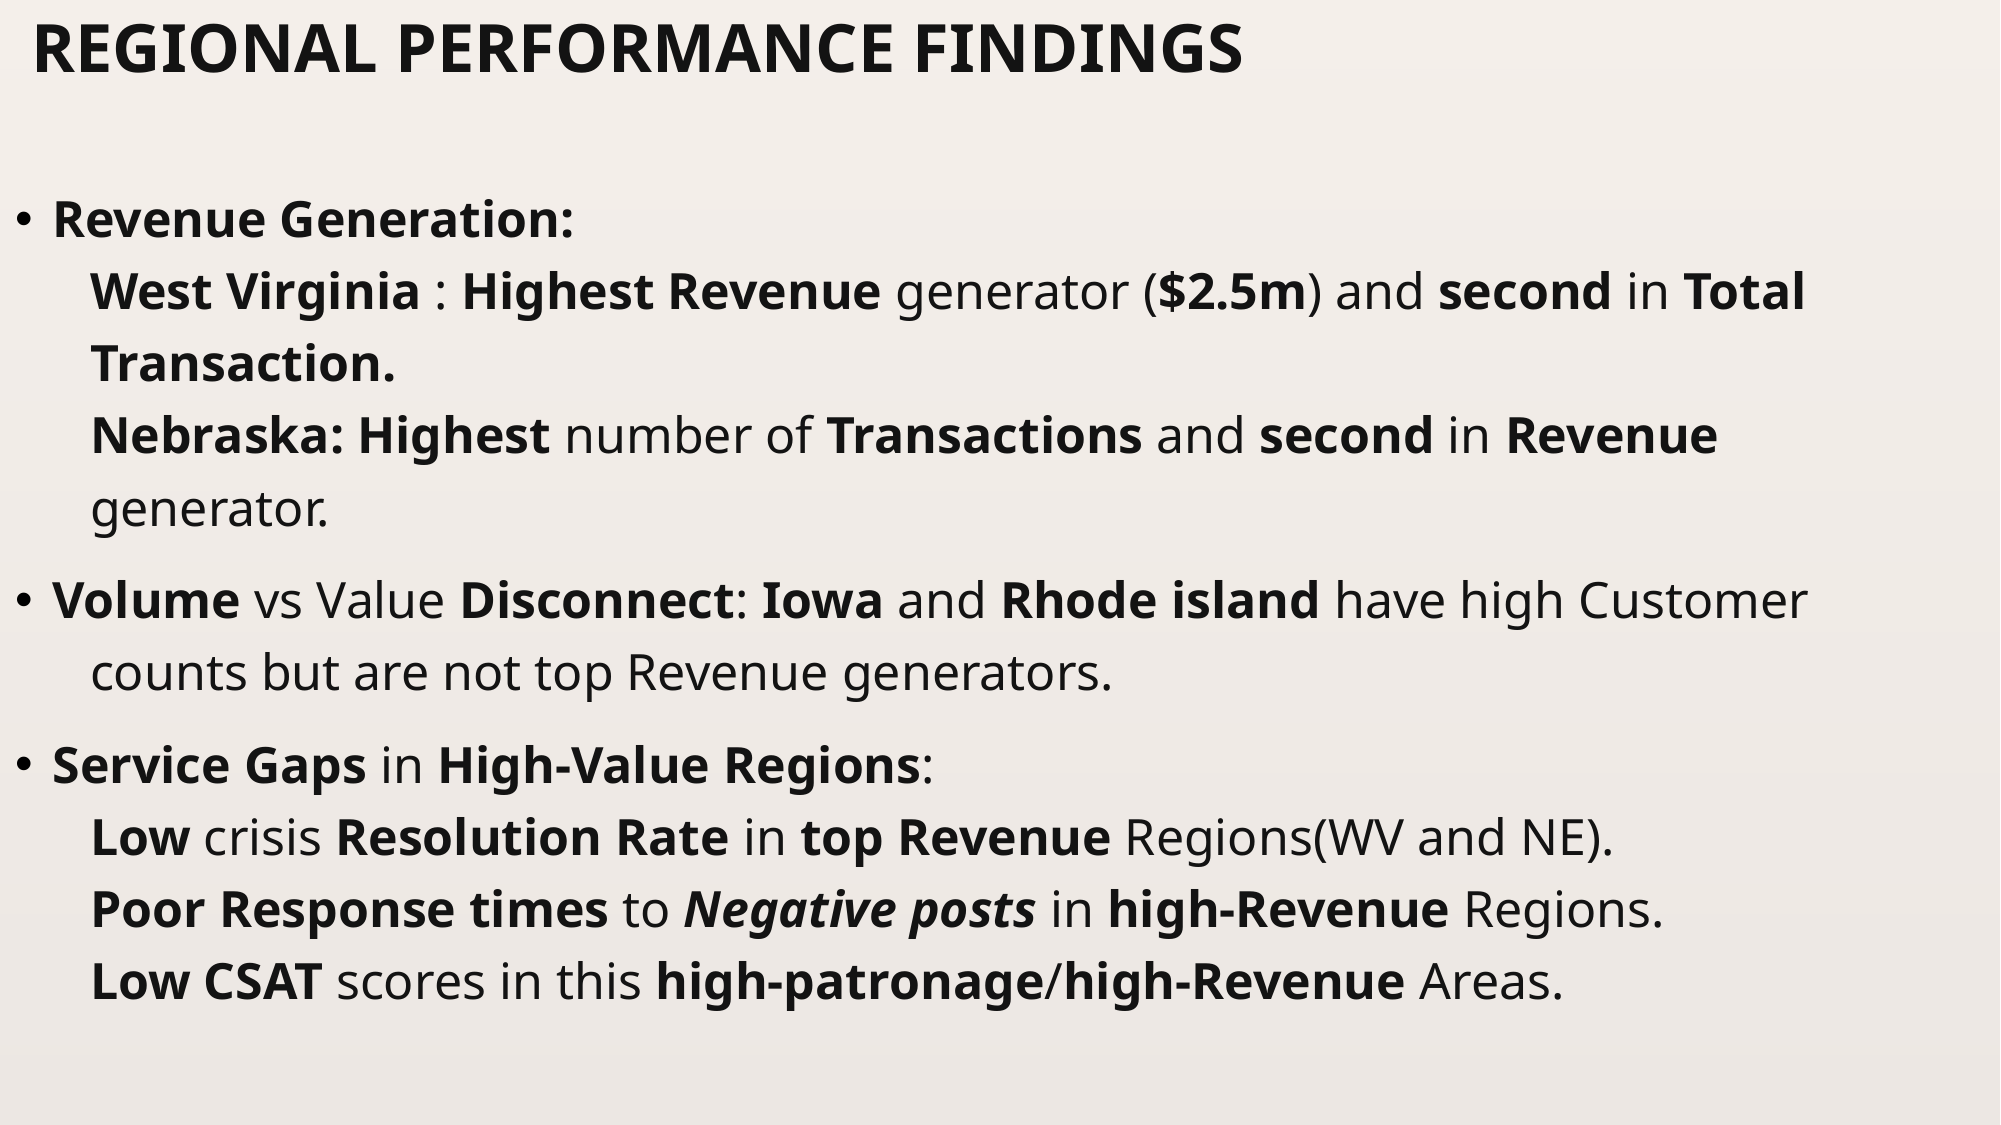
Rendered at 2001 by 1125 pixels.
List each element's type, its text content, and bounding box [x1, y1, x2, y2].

list Revenue Generation: West Virginia : Highest Revenue generator ($2.5m) and second in Total Transaction. Nebraska: Highest number of Transactions and second in Revenue generator. Volume vs Value Disconnect: Iowa and Rhode island have high Customer counts but are not top Revenue generators. Service Gaps in High-Value Regions: Low crisis Resolution Rate in top Revenue Regions(WV and NE). Poor Response times to Negative posts in high-Revenue Regions. Low CSAT scores in this high-patronage/high-Revenue Areas. [0, 168, 1983, 1037]
title Regional performance findings [16, 0, 1901, 95]
